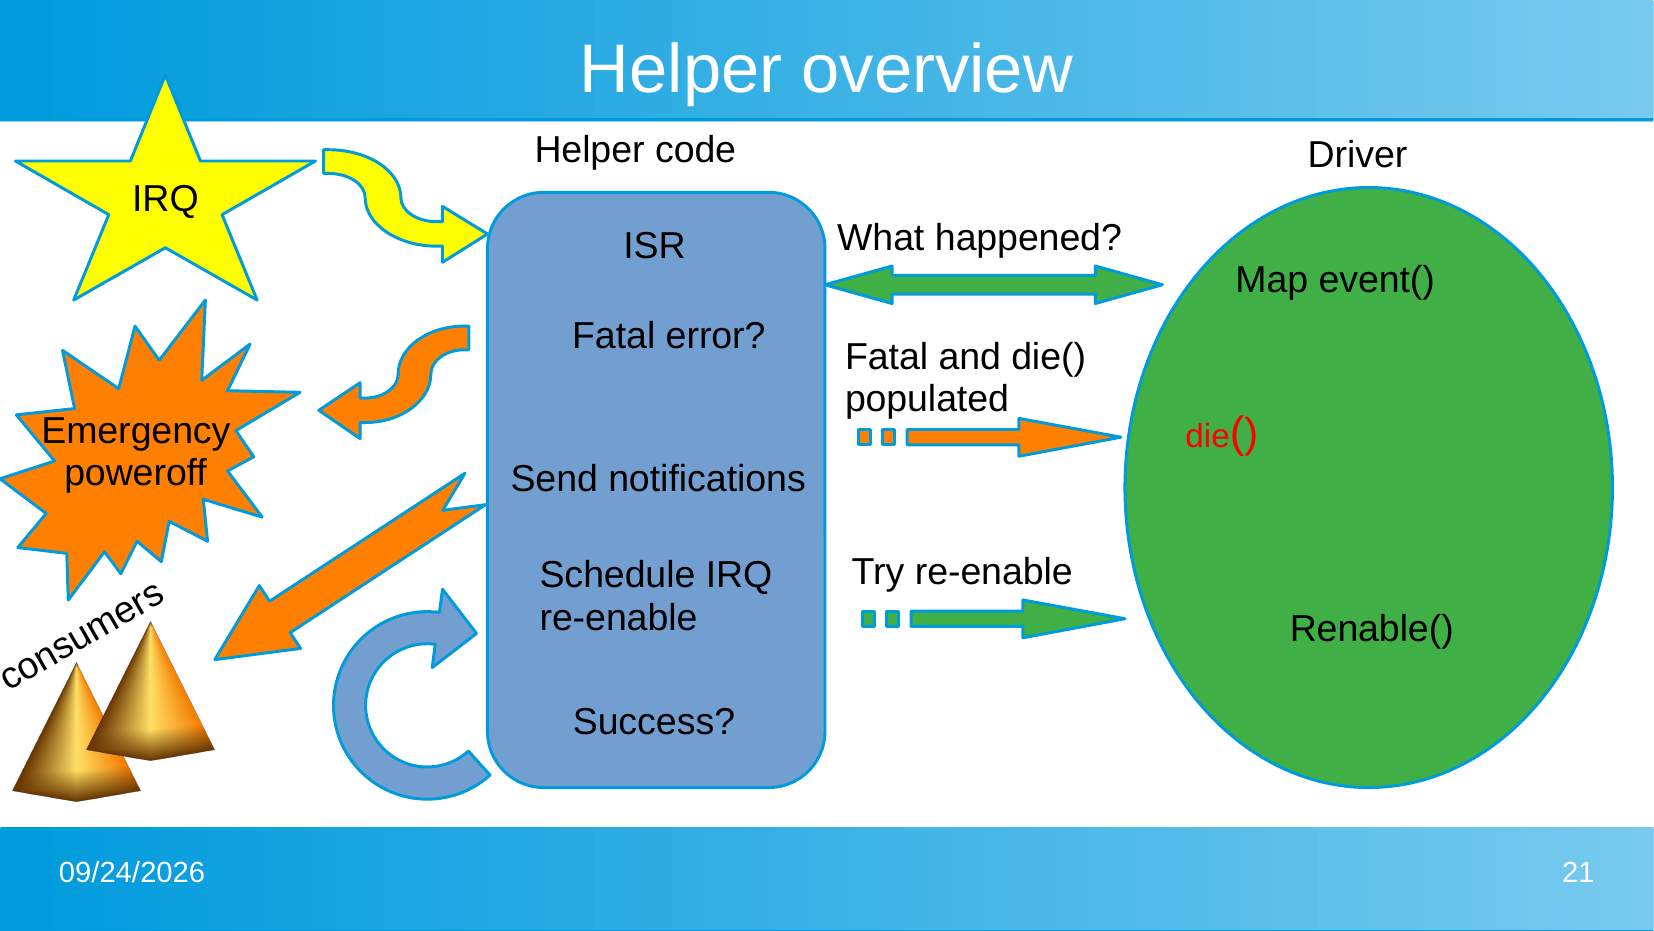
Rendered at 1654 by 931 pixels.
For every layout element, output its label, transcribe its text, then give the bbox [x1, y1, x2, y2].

text_box Fatal error? [557, 307, 781, 364]
text_box Renable() [1275, 600, 1469, 657]
text_box [1018, 449, 1058, 457]
text_box IRQ [15, 75, 316, 301]
text_box Schedule IRQ re-enable [524, 546, 788, 646]
text_box Try re-enable [836, 543, 1088, 601]
text_box consumers [0, 556, 188, 713]
text_box Fatal and die() populated [830, 327, 1131, 449]
text_box [862, 611, 875, 627]
text_box Driver [1293, 126, 1423, 184]
text_box ISR [608, 217, 701, 275]
text_box [318, 326, 469, 439]
text_box What happened? [822, 209, 1137, 267]
text_box [214, 473, 486, 660]
text_box Emergency poweroff [0, 300, 301, 601]
title Helper overview [58, 29, 1595, 108]
text_box [1124, 187, 1613, 788]
text_box Map event() [1220, 250, 1451, 326]
text_box [323, 149, 1163, 788]
text_box [333, 589, 491, 800]
text_box Success? [558, 693, 751, 751]
text_box die() [1170, 400, 1276, 465]
text_box Send notifications [495, 450, 821, 549]
text_box [911, 601, 1126, 638]
text_box [886, 611, 899, 627]
text_box Helper code [519, 121, 751, 178]
